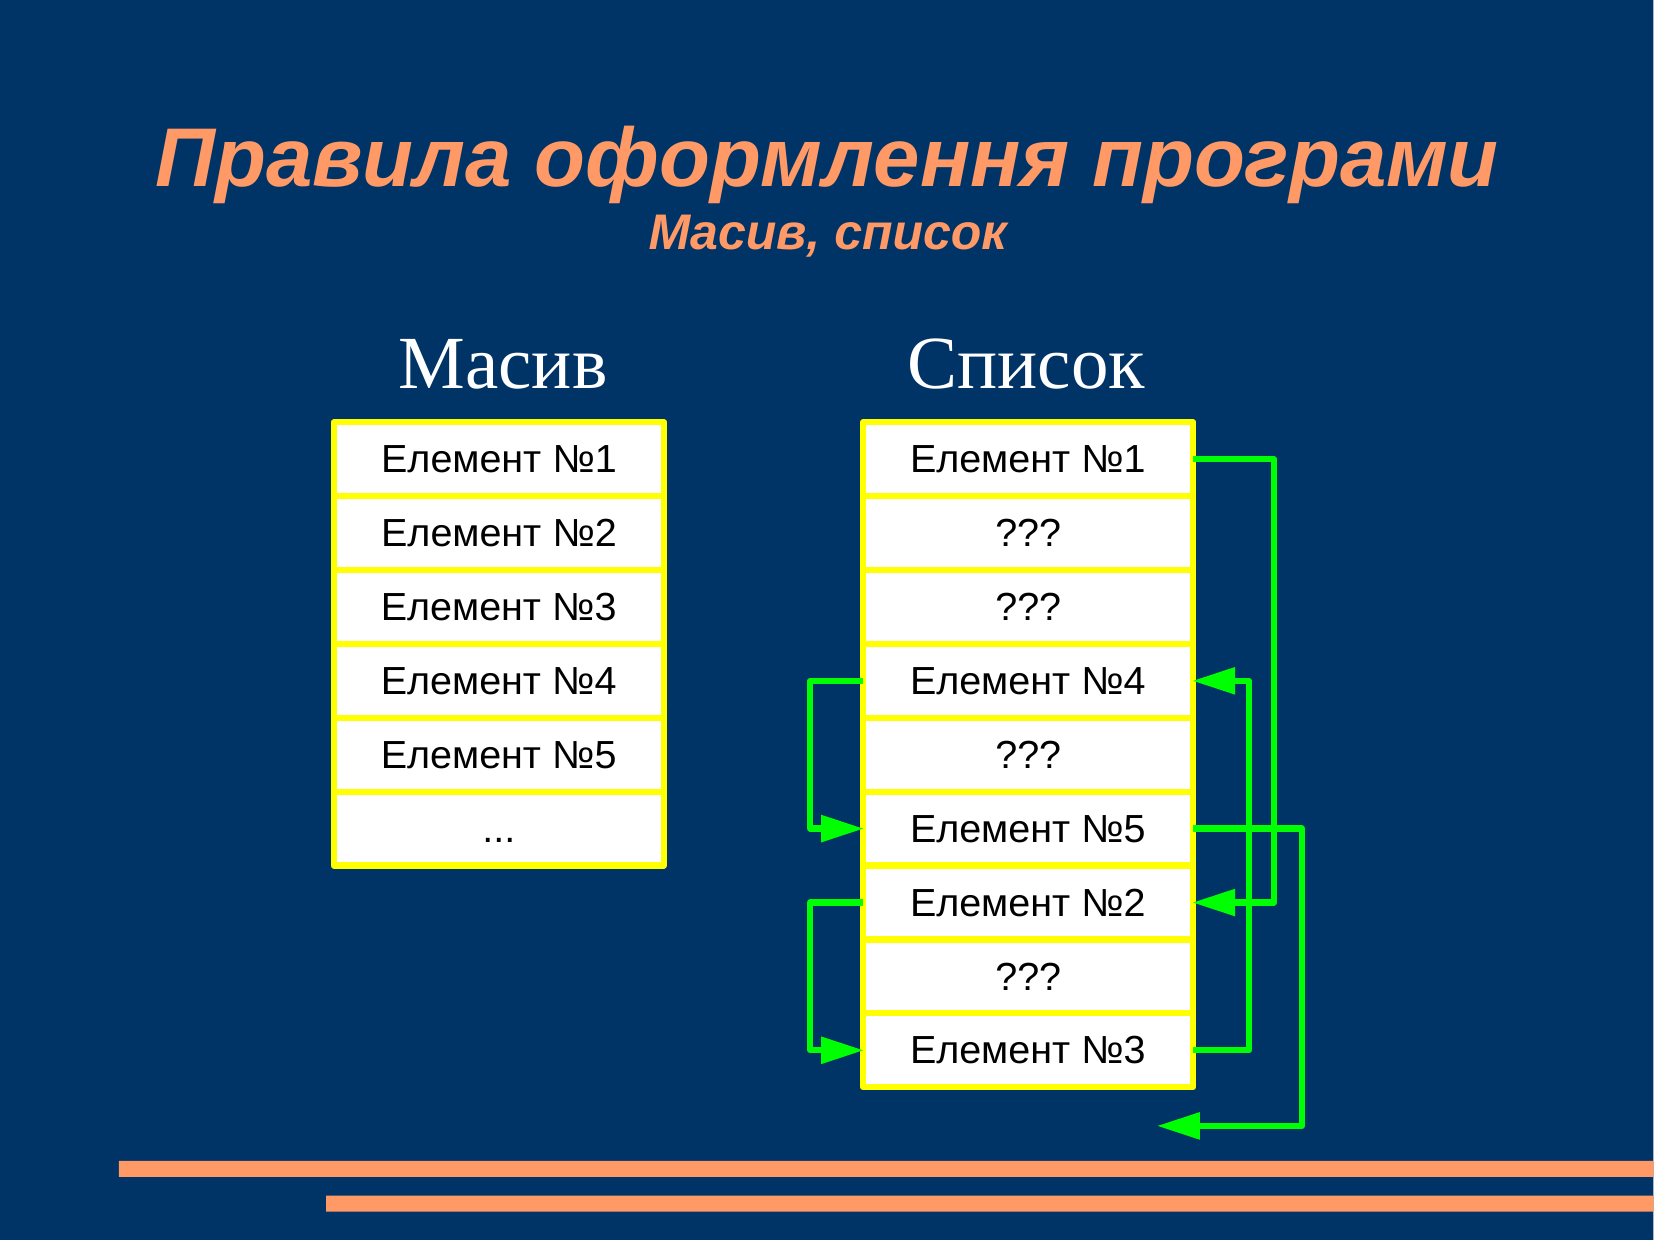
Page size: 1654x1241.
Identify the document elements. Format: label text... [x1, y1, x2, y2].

list Масив Список [121, 322, 1561, 1132]
title Правила оформлення програми Масив, список [121, 46, 1534, 325]
picture [330, 419, 1306, 1140]
